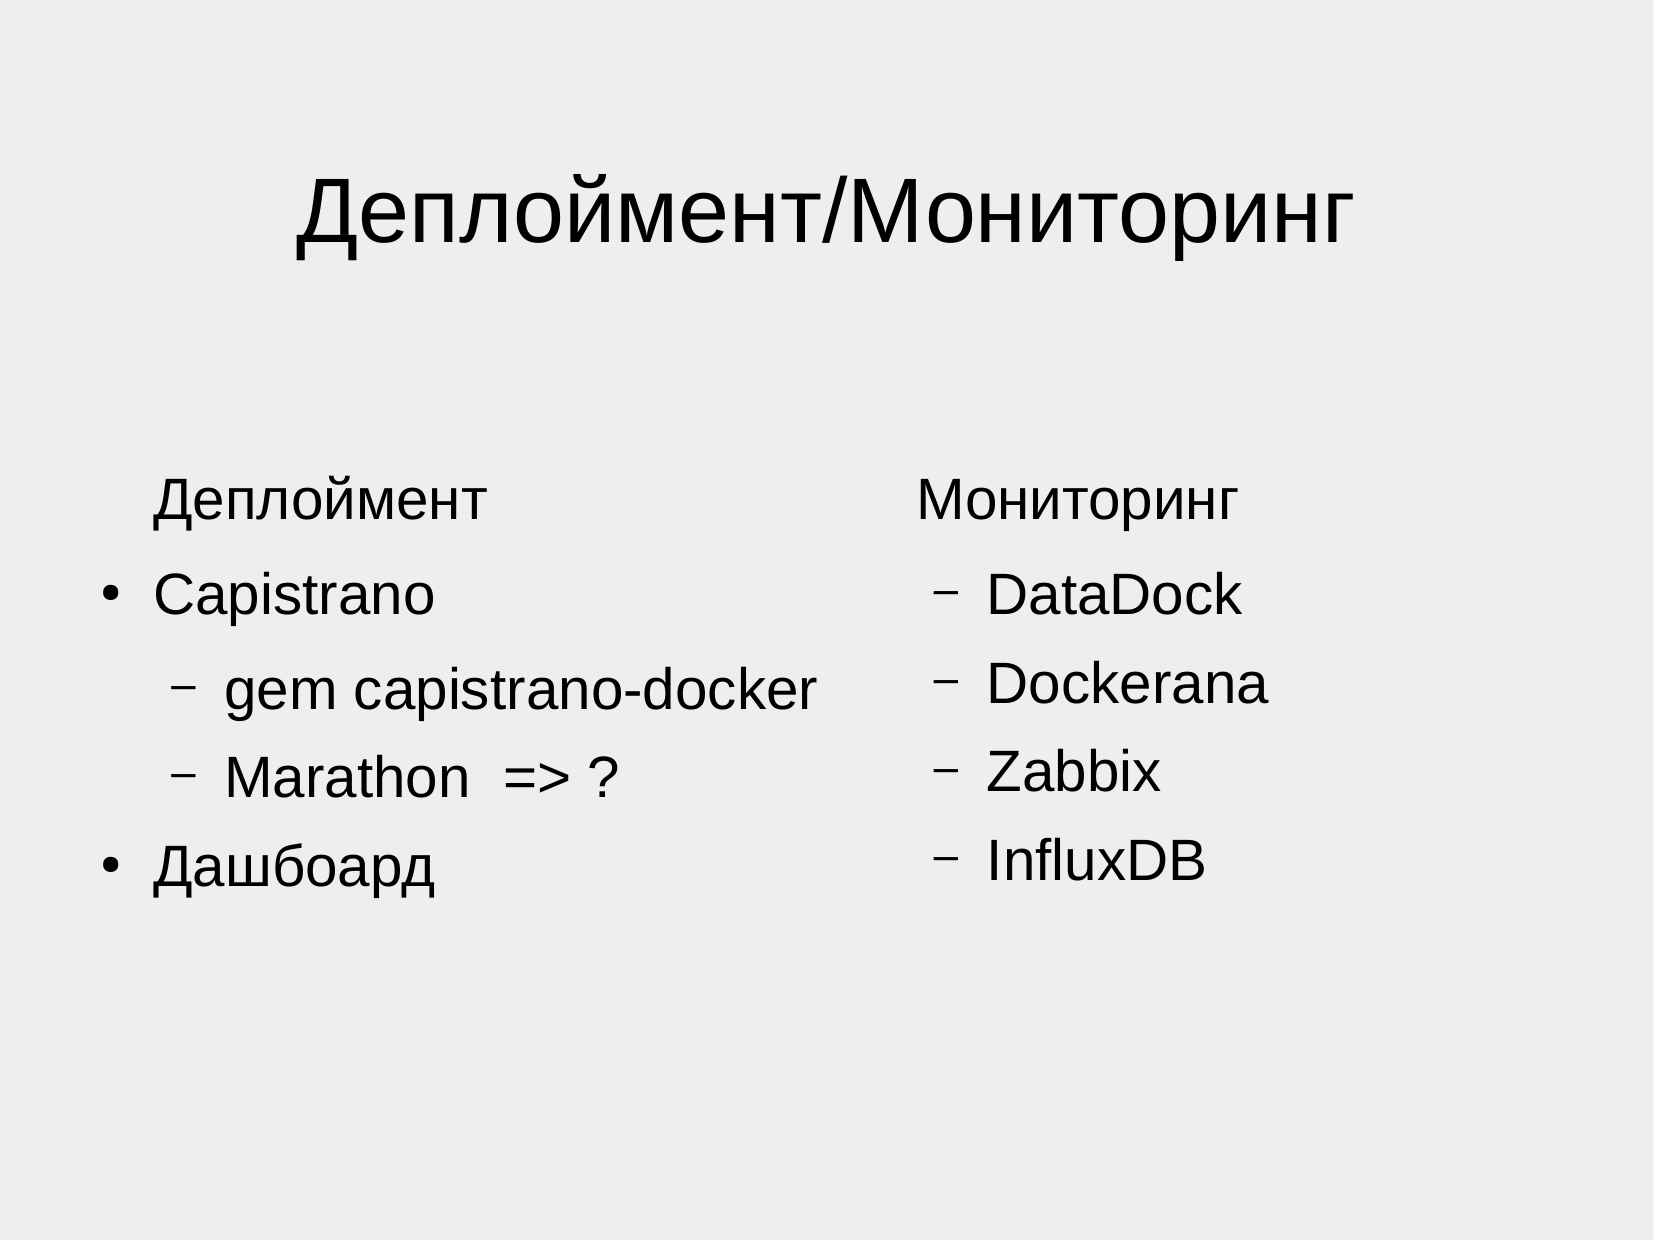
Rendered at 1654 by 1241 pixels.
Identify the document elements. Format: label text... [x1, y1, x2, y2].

list Деплоймент Capistrano gem capistrano-docker Marathon => ? Дашбоард [82, 467, 845, 964]
list Мониторинг DataDock Dockerana Zabbix InfluxDB [845, 467, 1572, 982]
title Деплоймент/Мониторинг [82, 135, 1571, 287]
